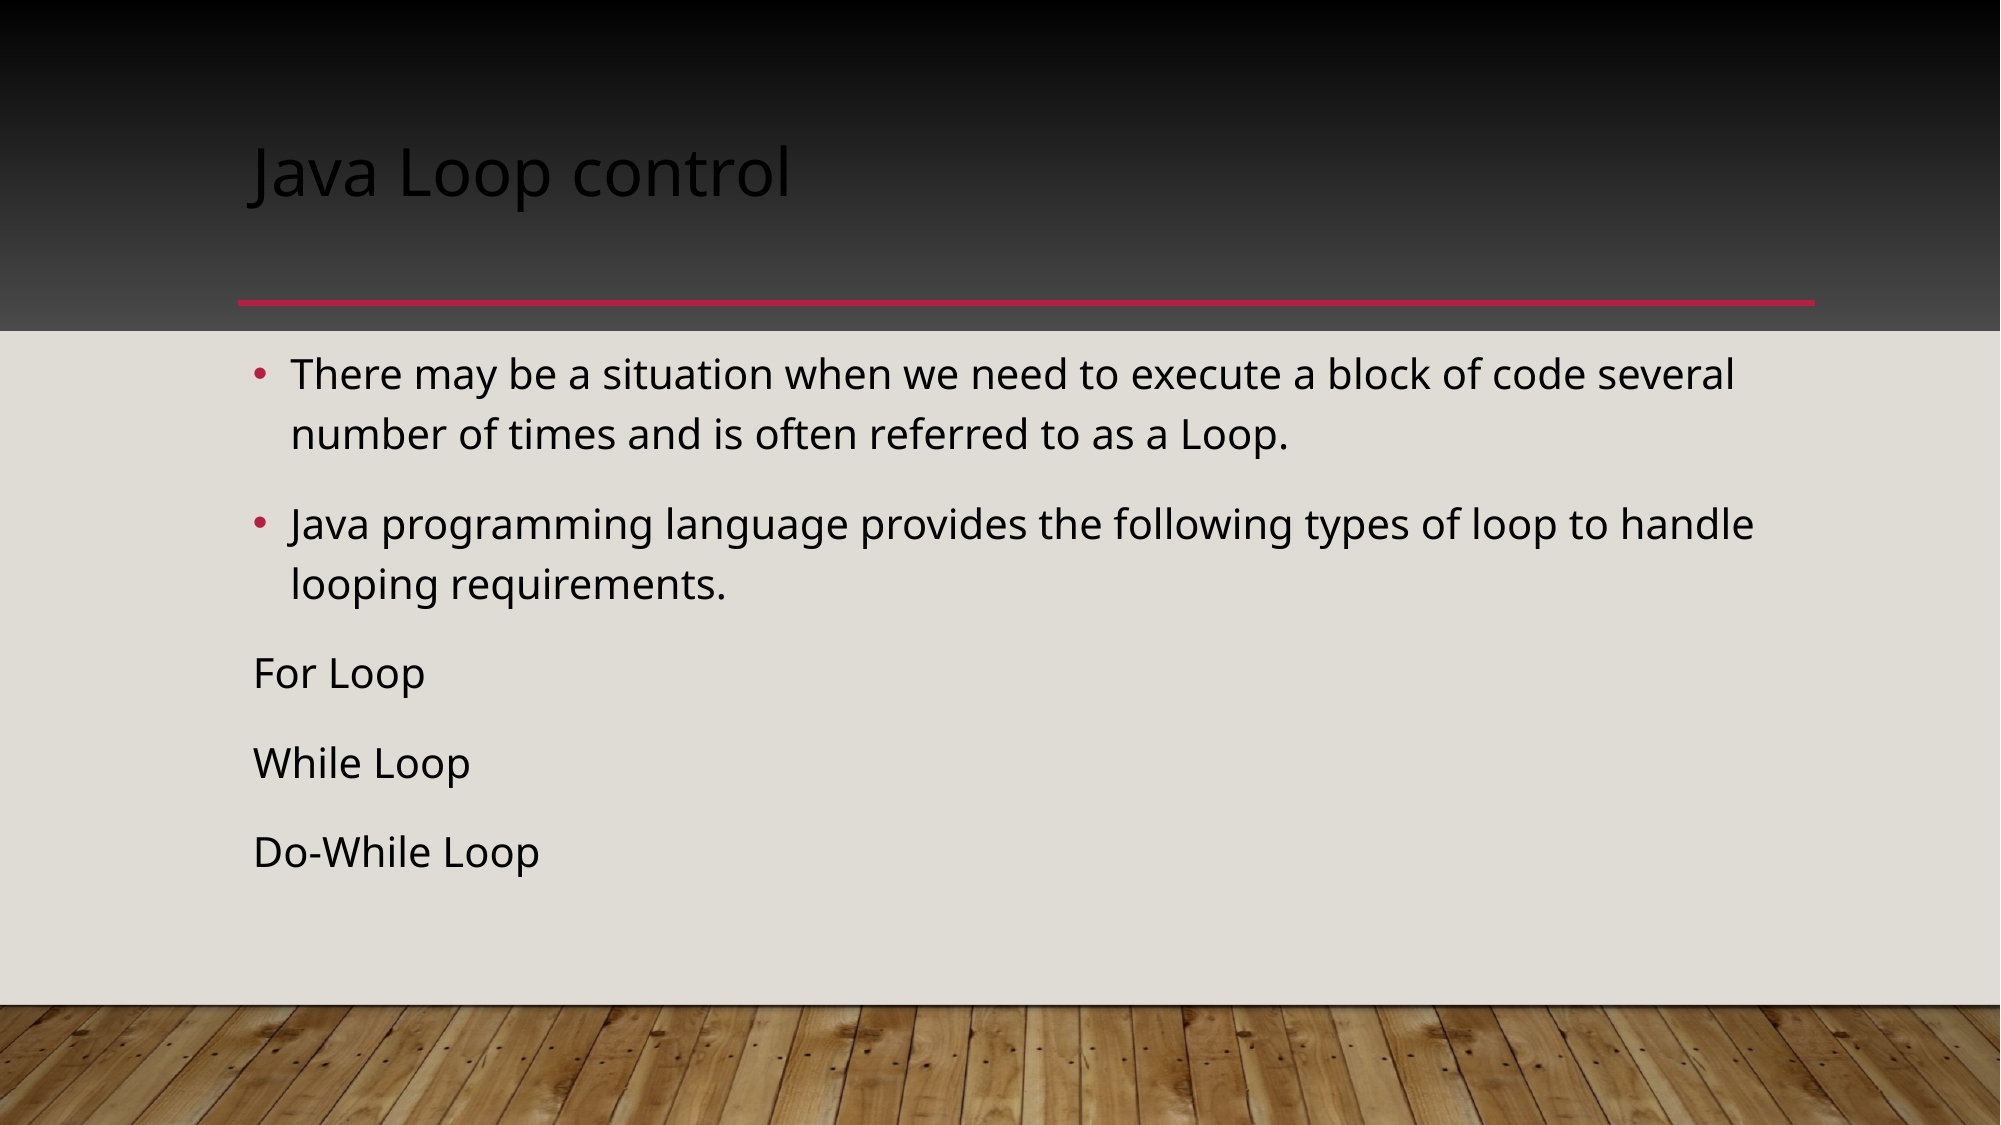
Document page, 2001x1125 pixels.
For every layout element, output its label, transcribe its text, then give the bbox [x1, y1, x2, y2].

list There may be a situation when we need to execute a block of code several number of times and is often referred to as a Loop. Java programming language provides the following types of loop to handle looping requirements. For Loop While Loop Do-While Loop [238, 330, 1814, 897]
picture [0, 1005, 2000, 1125]
title Java Loop control [238, 131, 1814, 305]
